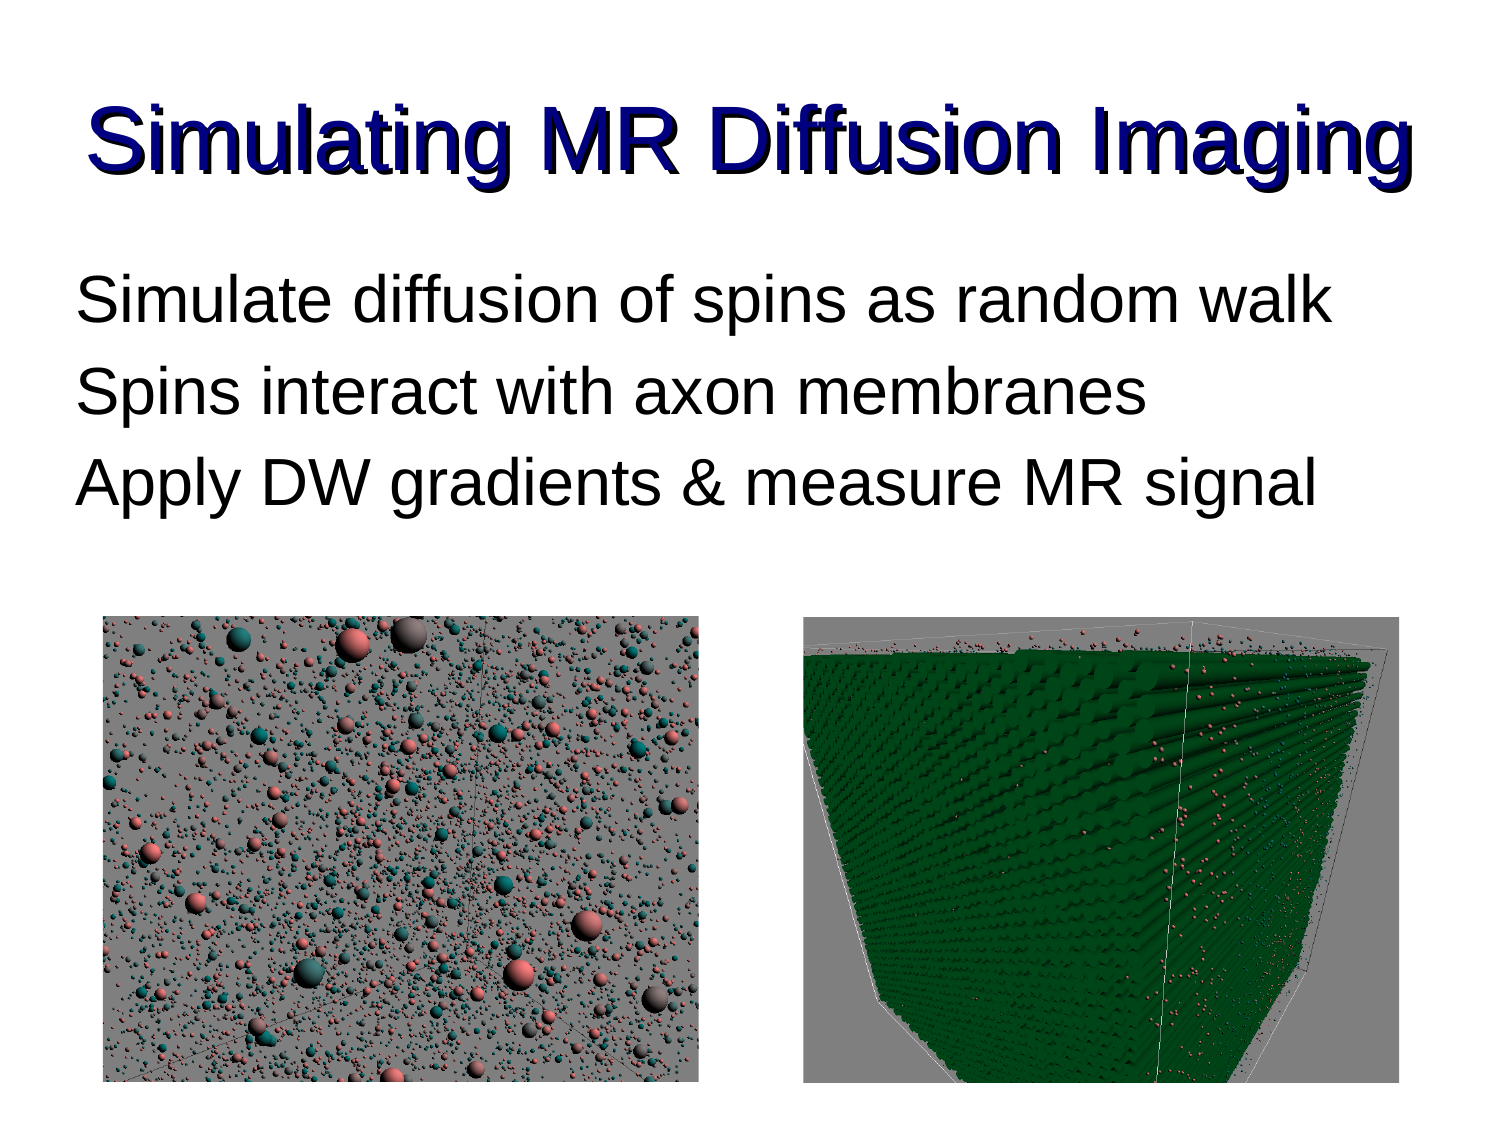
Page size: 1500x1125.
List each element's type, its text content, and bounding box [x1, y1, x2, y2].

title Simulating MR Diffusion Imaging [75, 45, 1426, 233]
list Simulate diffusion of spins as random walk Spins interact with axon membranes Apply DW gradients & measure MR signal [75, 262, 1426, 991]
picture [803, 991, 1400, 1083]
picture [102, 991, 699, 1082]
